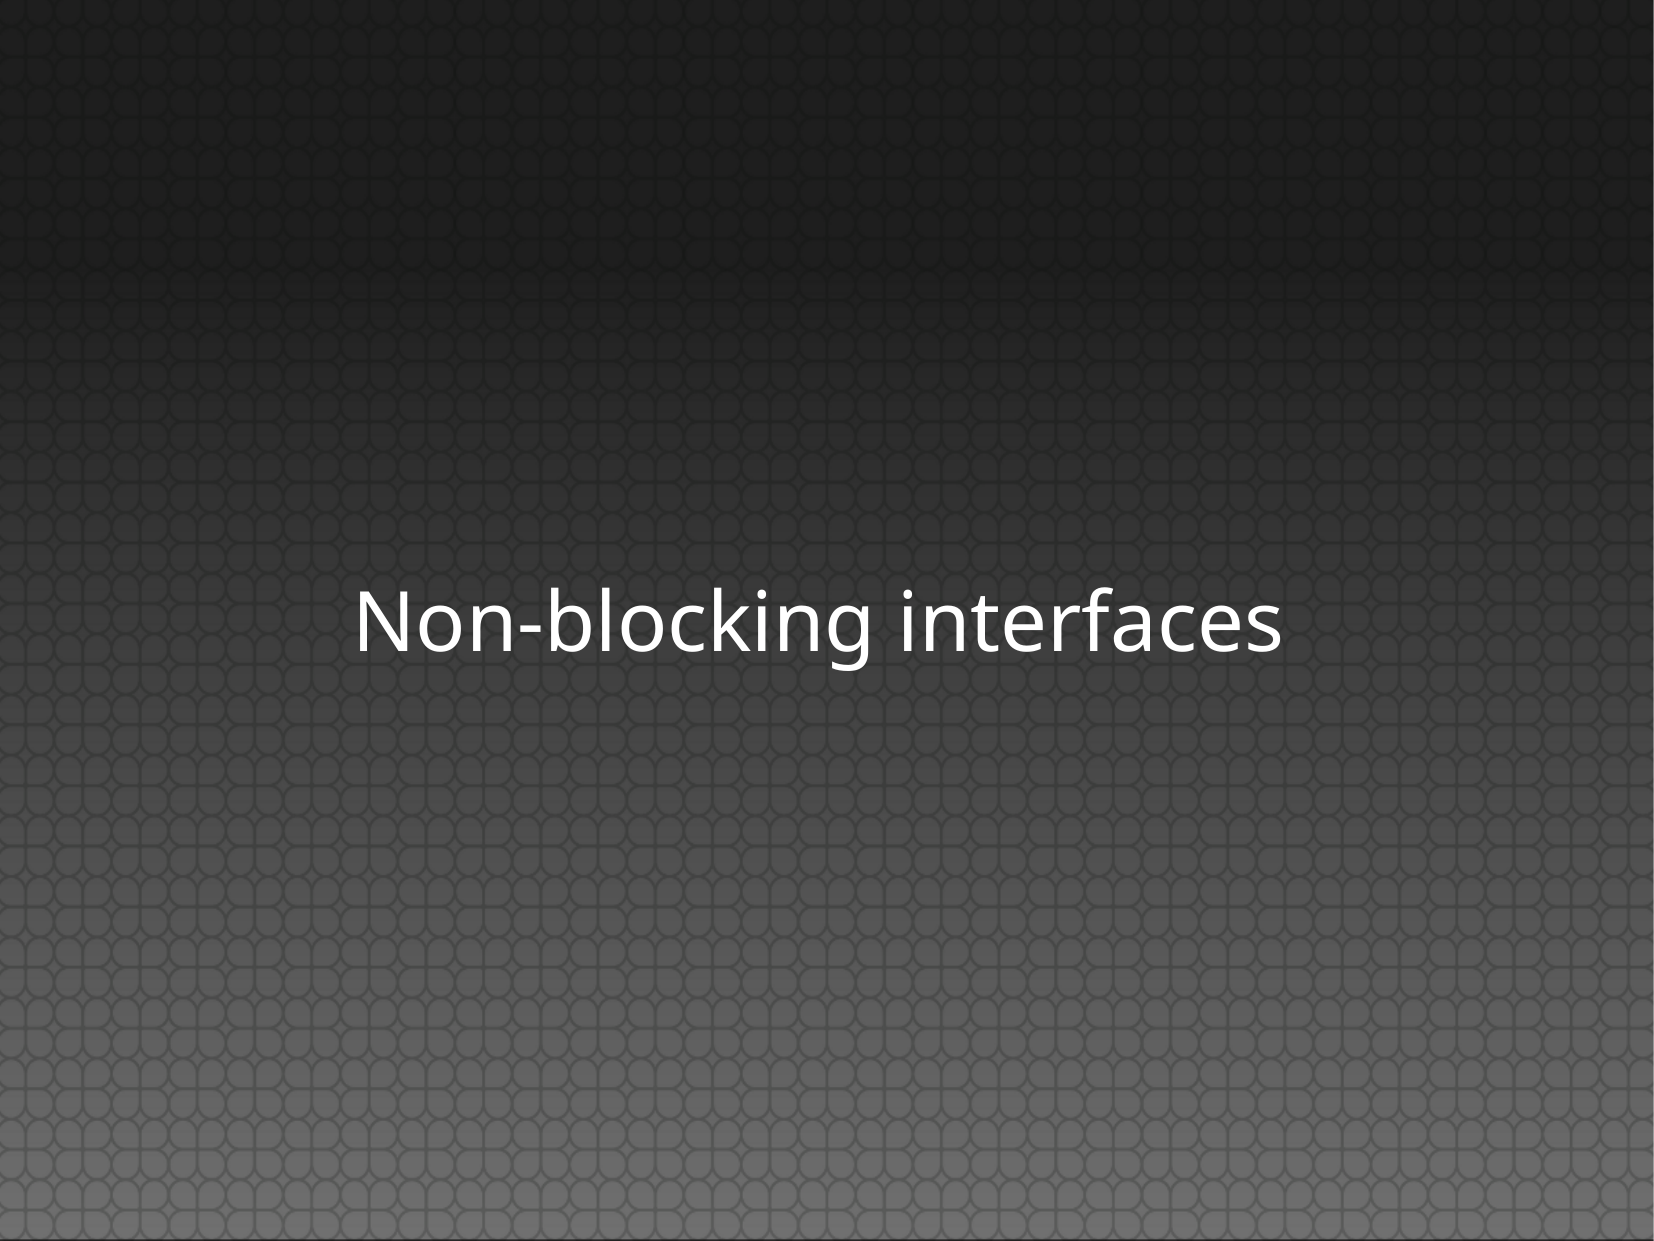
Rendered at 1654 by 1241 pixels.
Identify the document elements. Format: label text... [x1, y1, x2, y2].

picture [0, 0, 1654, 1241]
title Non-blocking interfaces [75, 525, 1564, 713]
